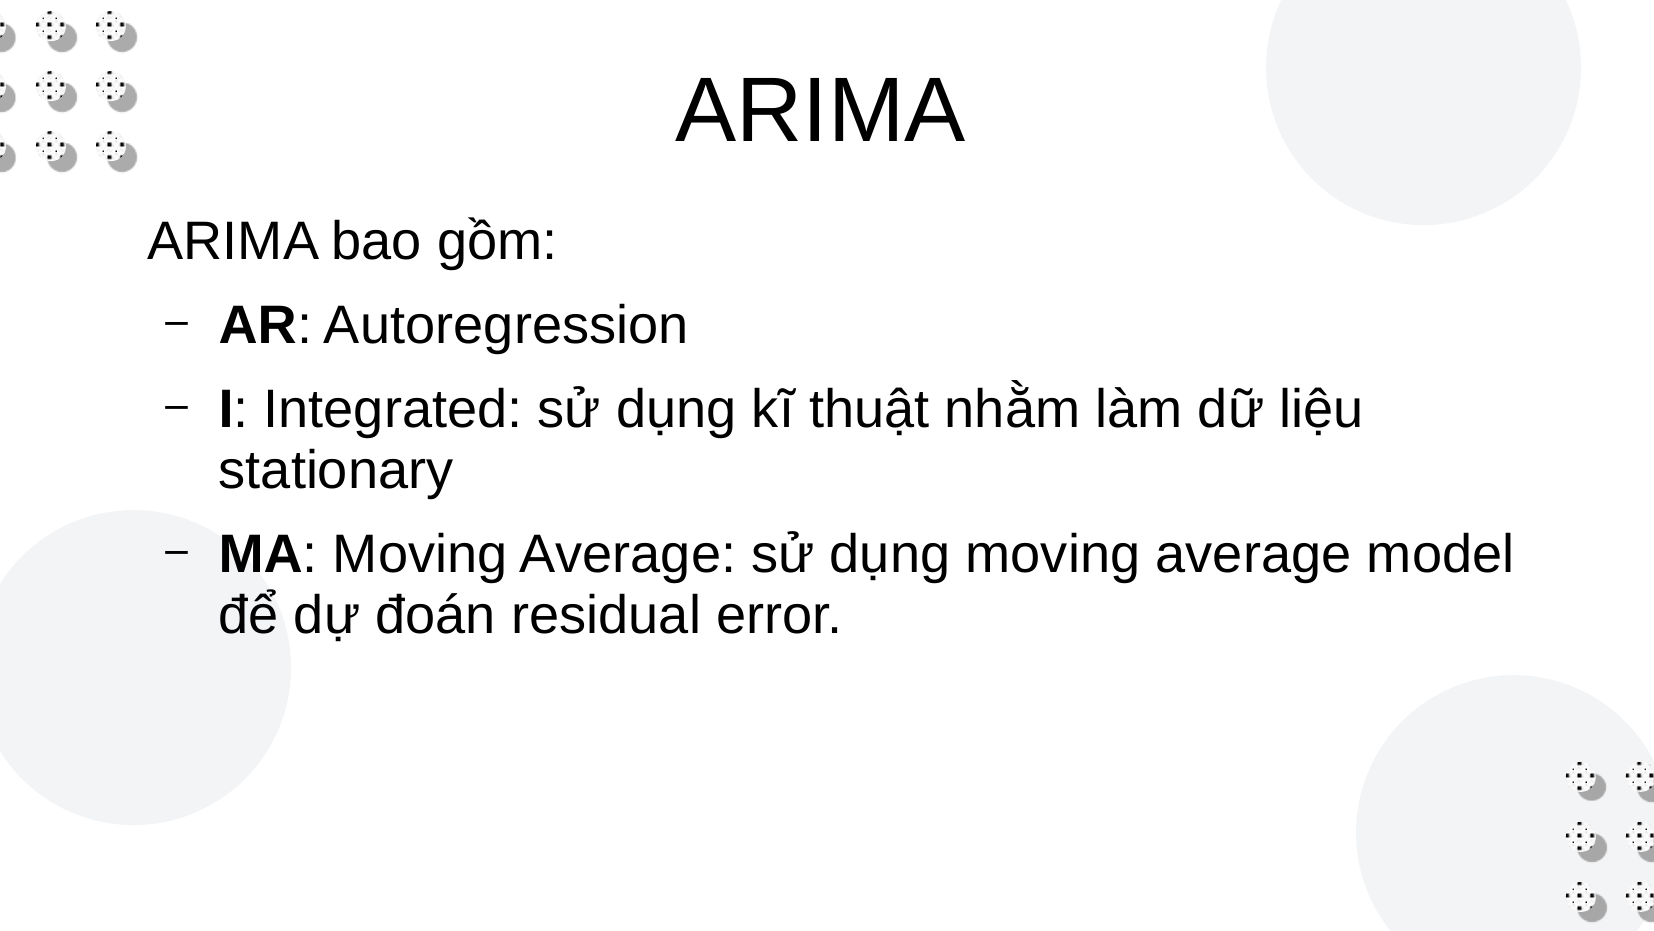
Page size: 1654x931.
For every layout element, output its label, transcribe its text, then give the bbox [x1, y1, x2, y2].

list ARIMA bao gồm: AR: Autoregression I: Integrated: sử dụng kĩ thuật nhằm làm dữ liệu stationary MA: Moving Average: sử dụng moving average model để dự đoán residual error. [76, 210, 1565, 863]
picture [35, 11, 66, 42]
picture [1565, 821, 1596, 852]
picture [95, 11, 126, 32]
picture [1625, 761, 1654, 792]
picture [0, 134, 7, 159]
picture [1625, 881, 1654, 912]
picture [1565, 881, 1596, 912]
picture [0, 74, 6, 99]
picture [35, 71, 66, 102]
title ARIMA [76, 32, 1565, 188]
picture [1625, 821, 1654, 852]
picture [0, 14, 6, 39]
picture [35, 131, 67, 162]
picture [1565, 761, 1596, 792]
